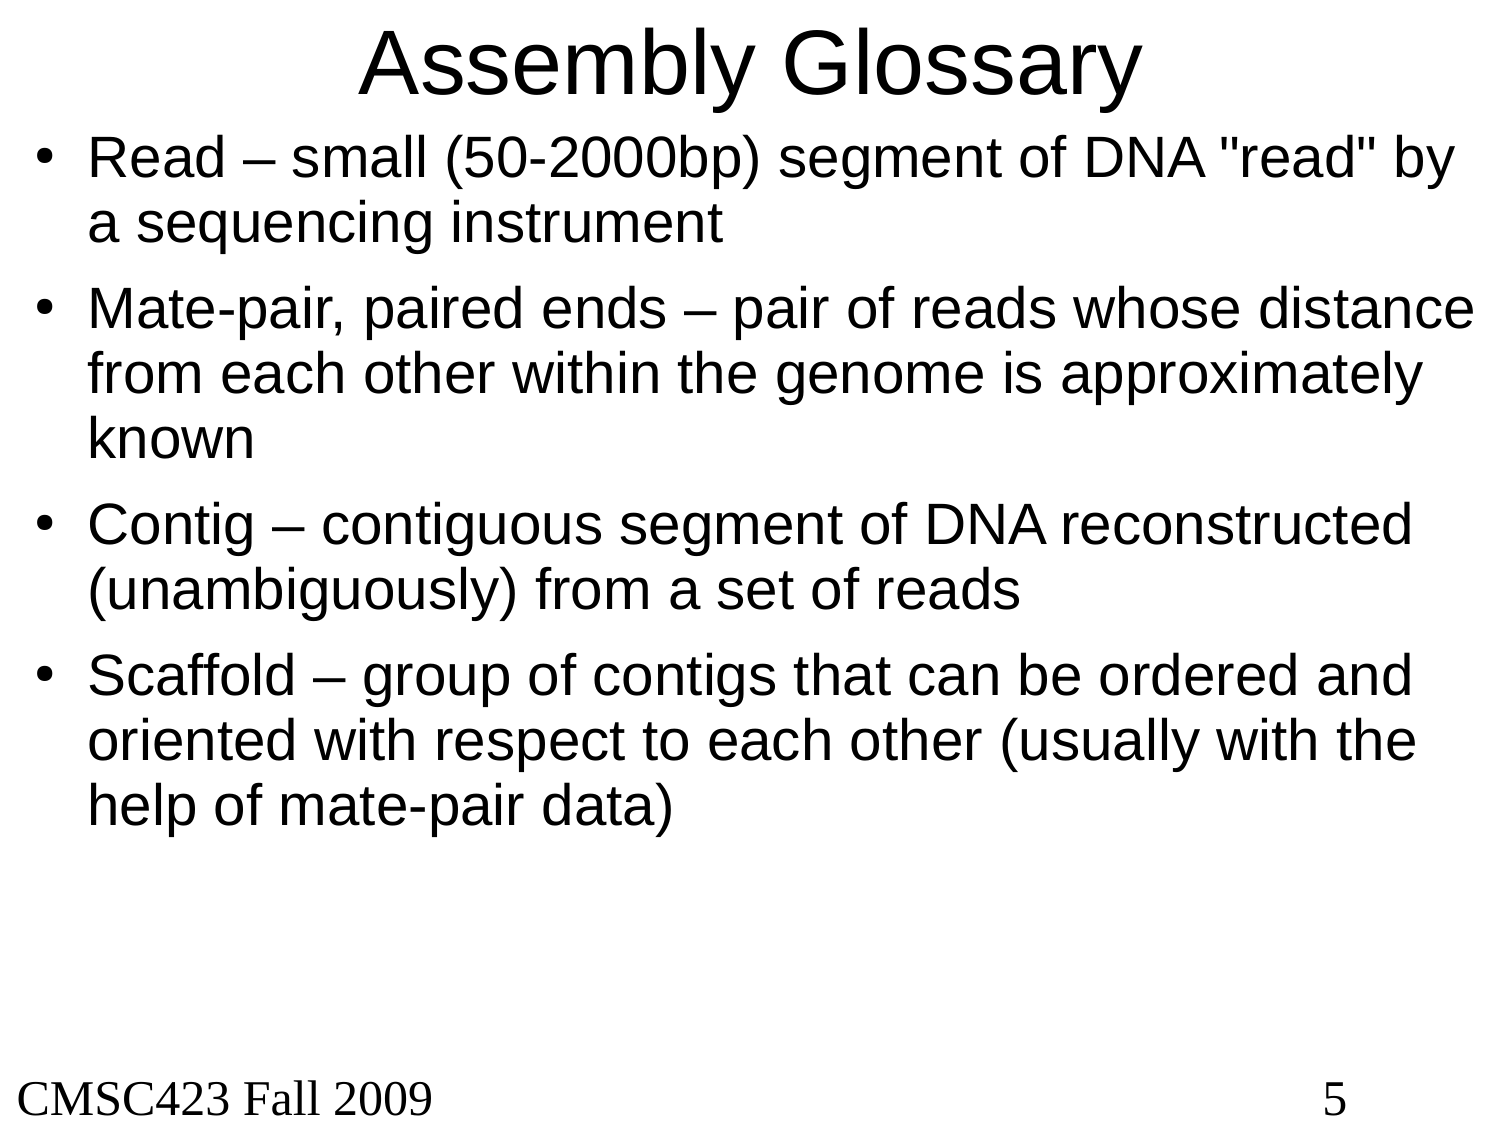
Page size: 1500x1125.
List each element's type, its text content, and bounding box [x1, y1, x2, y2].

list Read – small (50-2000bp) segment of DNA "read" by a sequencing instrument Mate-pair, paired ends – pair of reads whose distance from each other within the genome is approximately known Contig – contiguous segment of DNA reconstructed (unambiguously) from a set of reads Scaffold – group of contigs that can be ordered and oriented with respect to each other (usually with the help of mate-pair data) [16, 124, 1485, 1072]
title Assembly Glossary [19, 9, 1485, 116]
